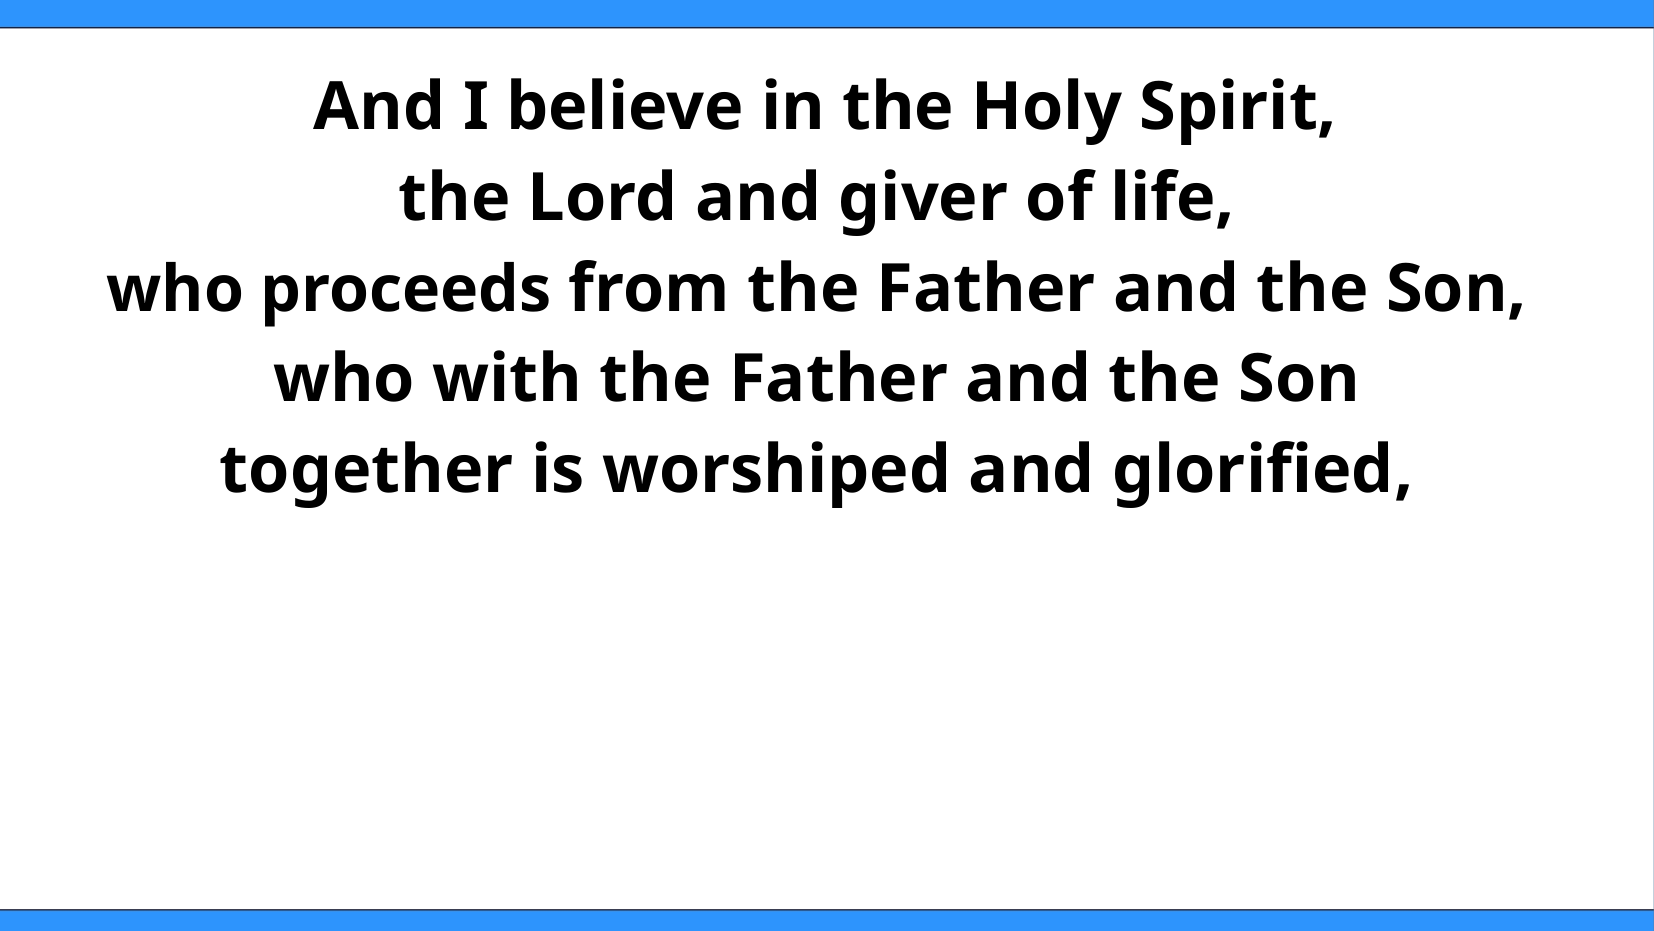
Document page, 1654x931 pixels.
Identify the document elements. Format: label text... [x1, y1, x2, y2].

text_box And I believe in the Holy Spirit, the Lord and giver of life, who proceeds from the Father and the Son, who with the Father and the Son together is worshiped and glorified, [85, 50, 1549, 599]
picture [0, 0, 1654, 931]
